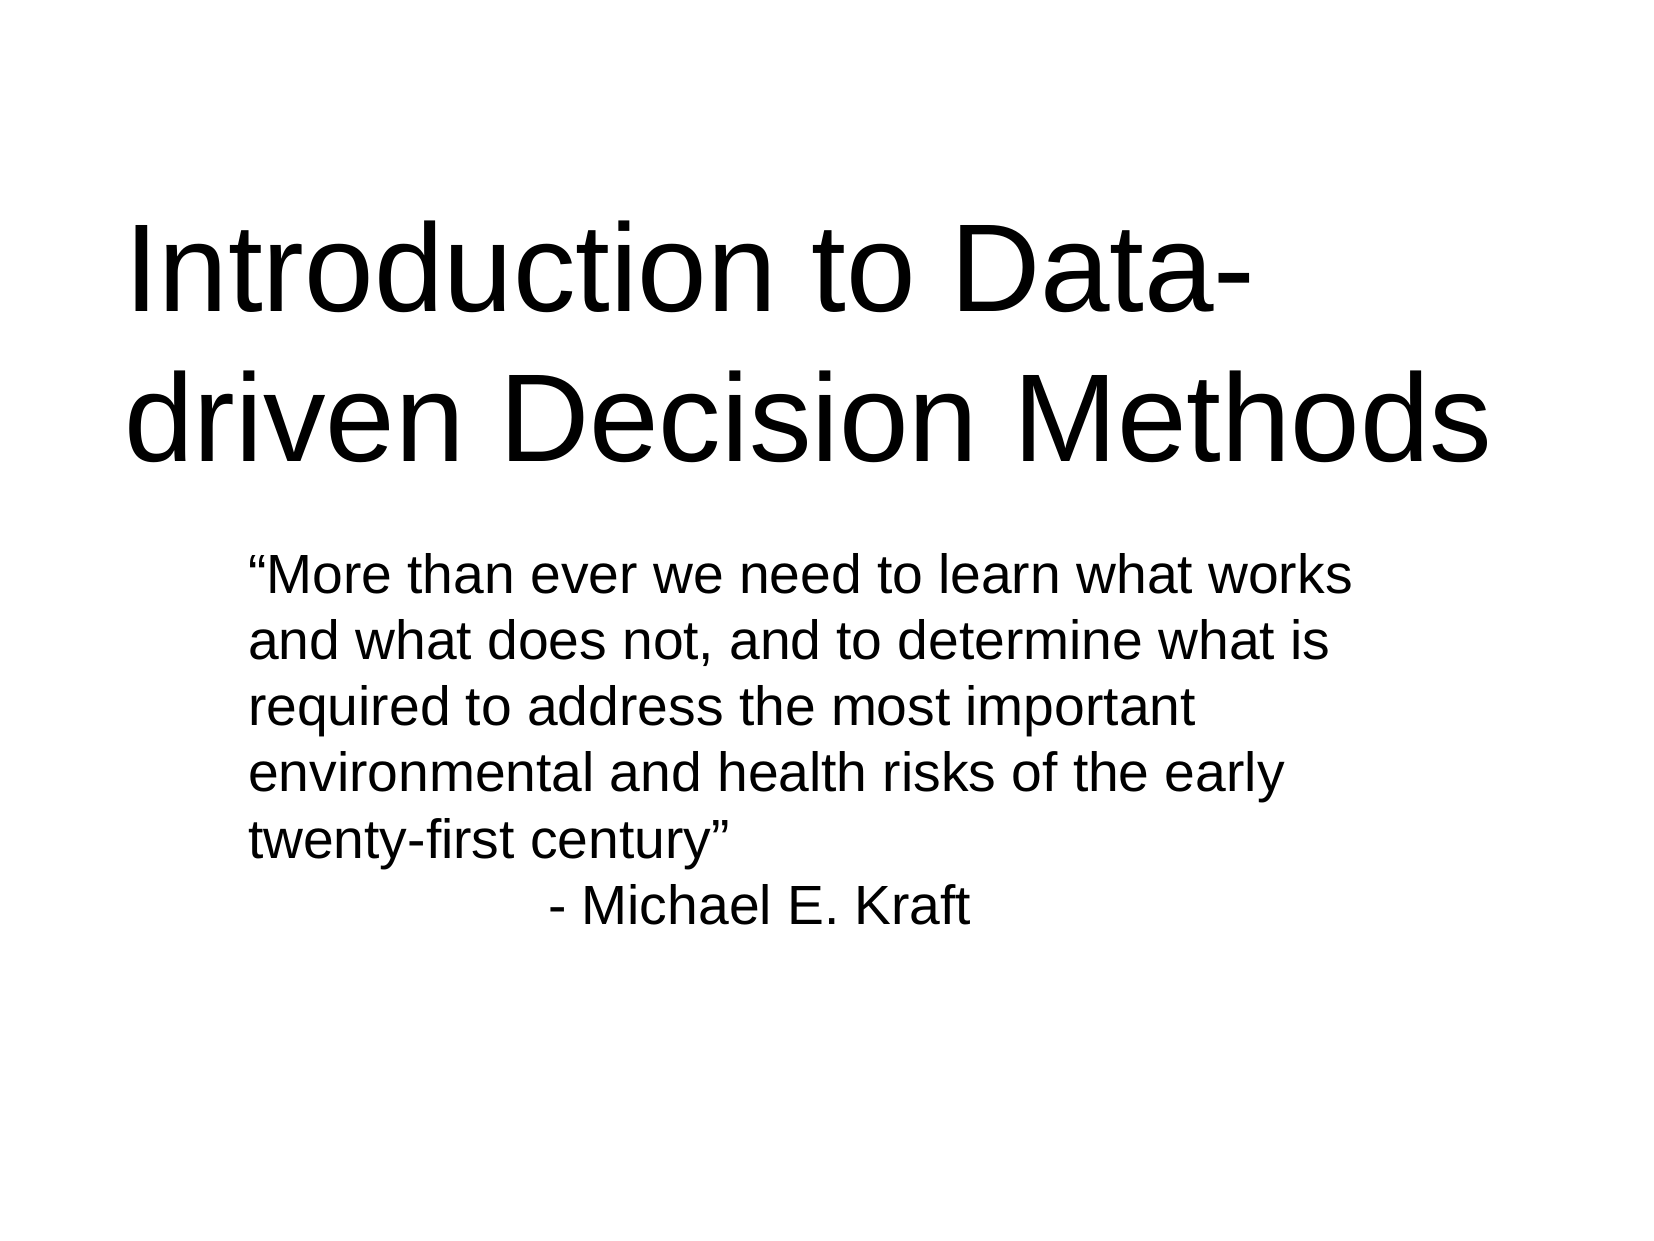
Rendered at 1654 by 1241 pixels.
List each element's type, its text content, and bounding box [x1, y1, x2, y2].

title Introduction to Data-driven Decision Methods [124, 220, 1530, 487]
subtitle “More than ever we need to learn what works and what does not, and to determine what is required to address the most important environmental and health risks of the early twenty-first century” - Michael E. Kraft [248, 537, 1406, 855]
